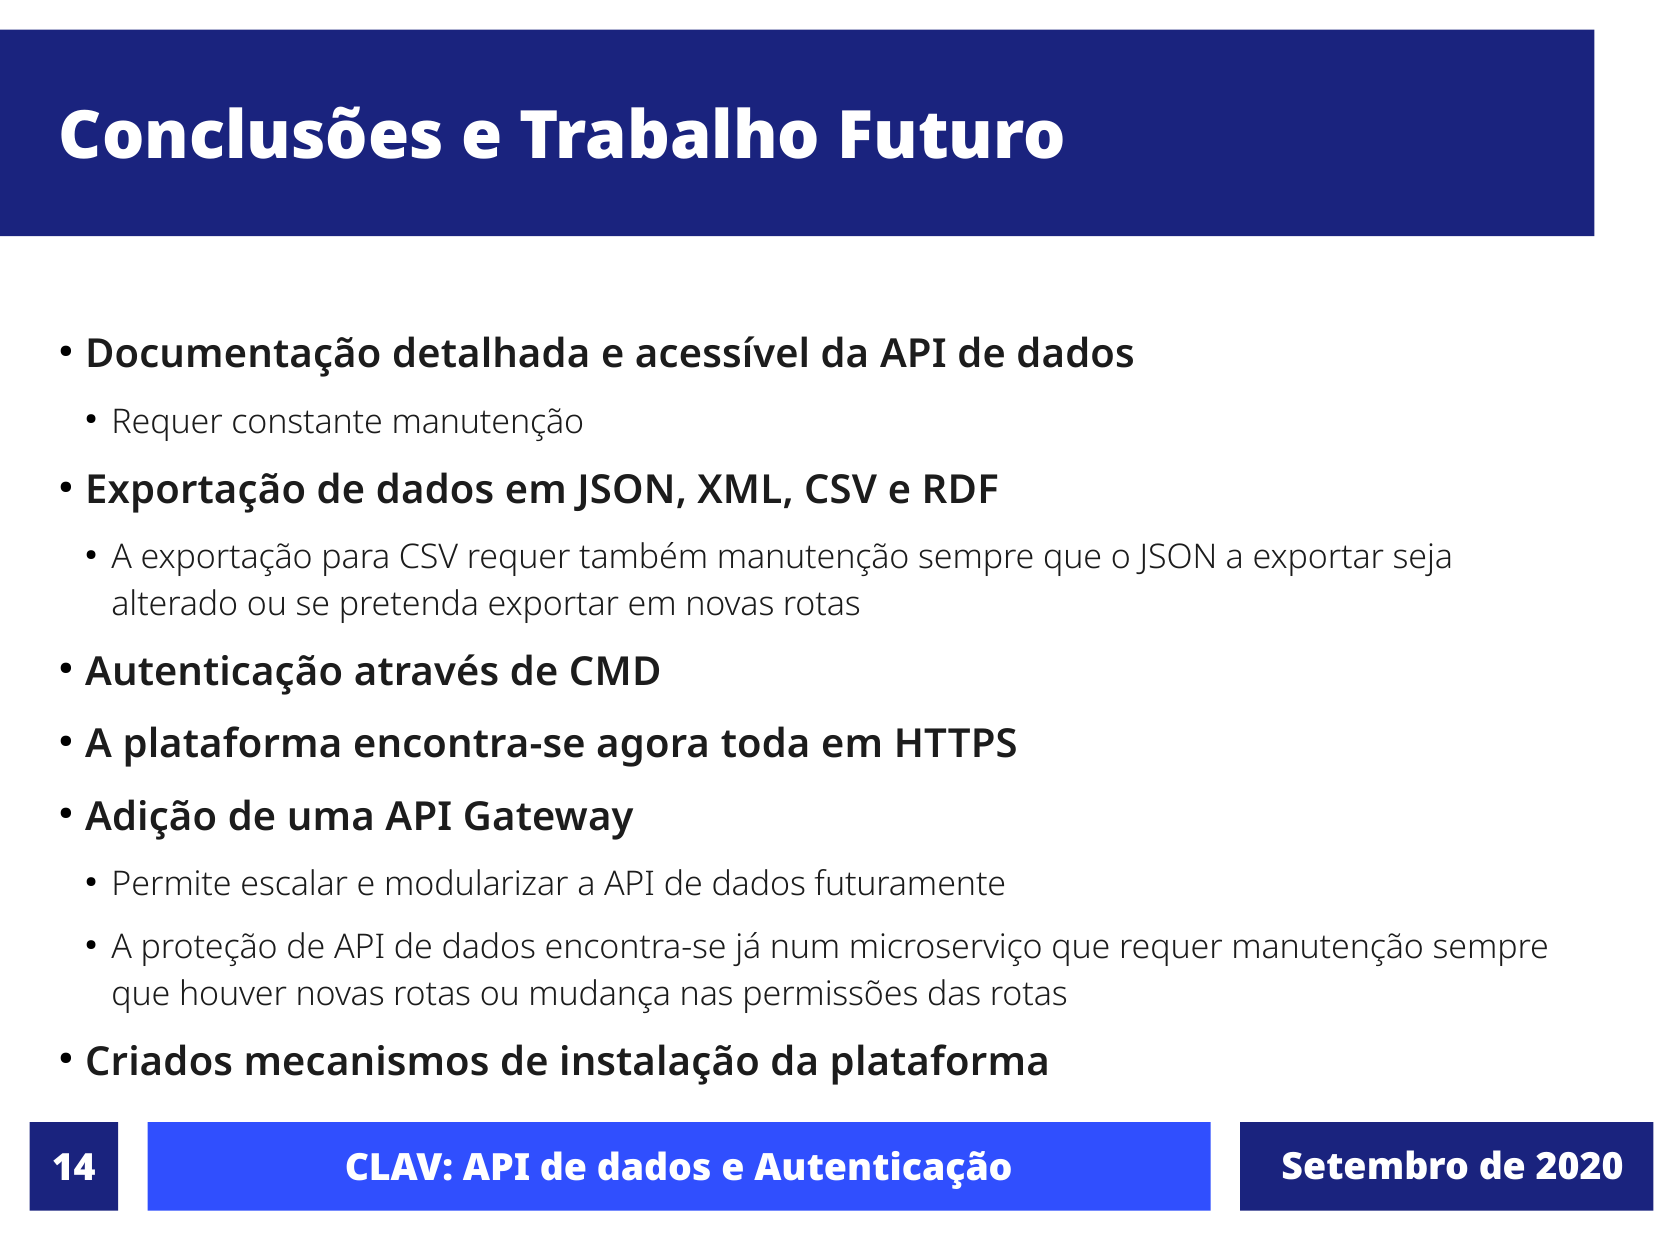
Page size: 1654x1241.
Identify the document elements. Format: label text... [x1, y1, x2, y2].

title Conclusões e Trabalho Futuro [59, 59, 1595, 207]
list Documentação detalhada e acessível da API de dados Requer constante manutenção Exportação de dados em JSON, XML, CSV e RDF A exportação para CSV requer também manutenção sempre que o JSON a exportar seja alterado ou se pretenda exportar em novas rotas Autenticação através de CMD A plataforma encontra-se agora toda em HTTPS Adição de uma API Gateway Permite escalar e modularizar a API de dados futuramente A proteção de API de dados encontra-se já num microserviço que requer manutenção sempre que houver novas rotas ou mudança nas permissões das rotas Criados mecanismos de instalação da plataforma [59, 324, 1565, 1093]
